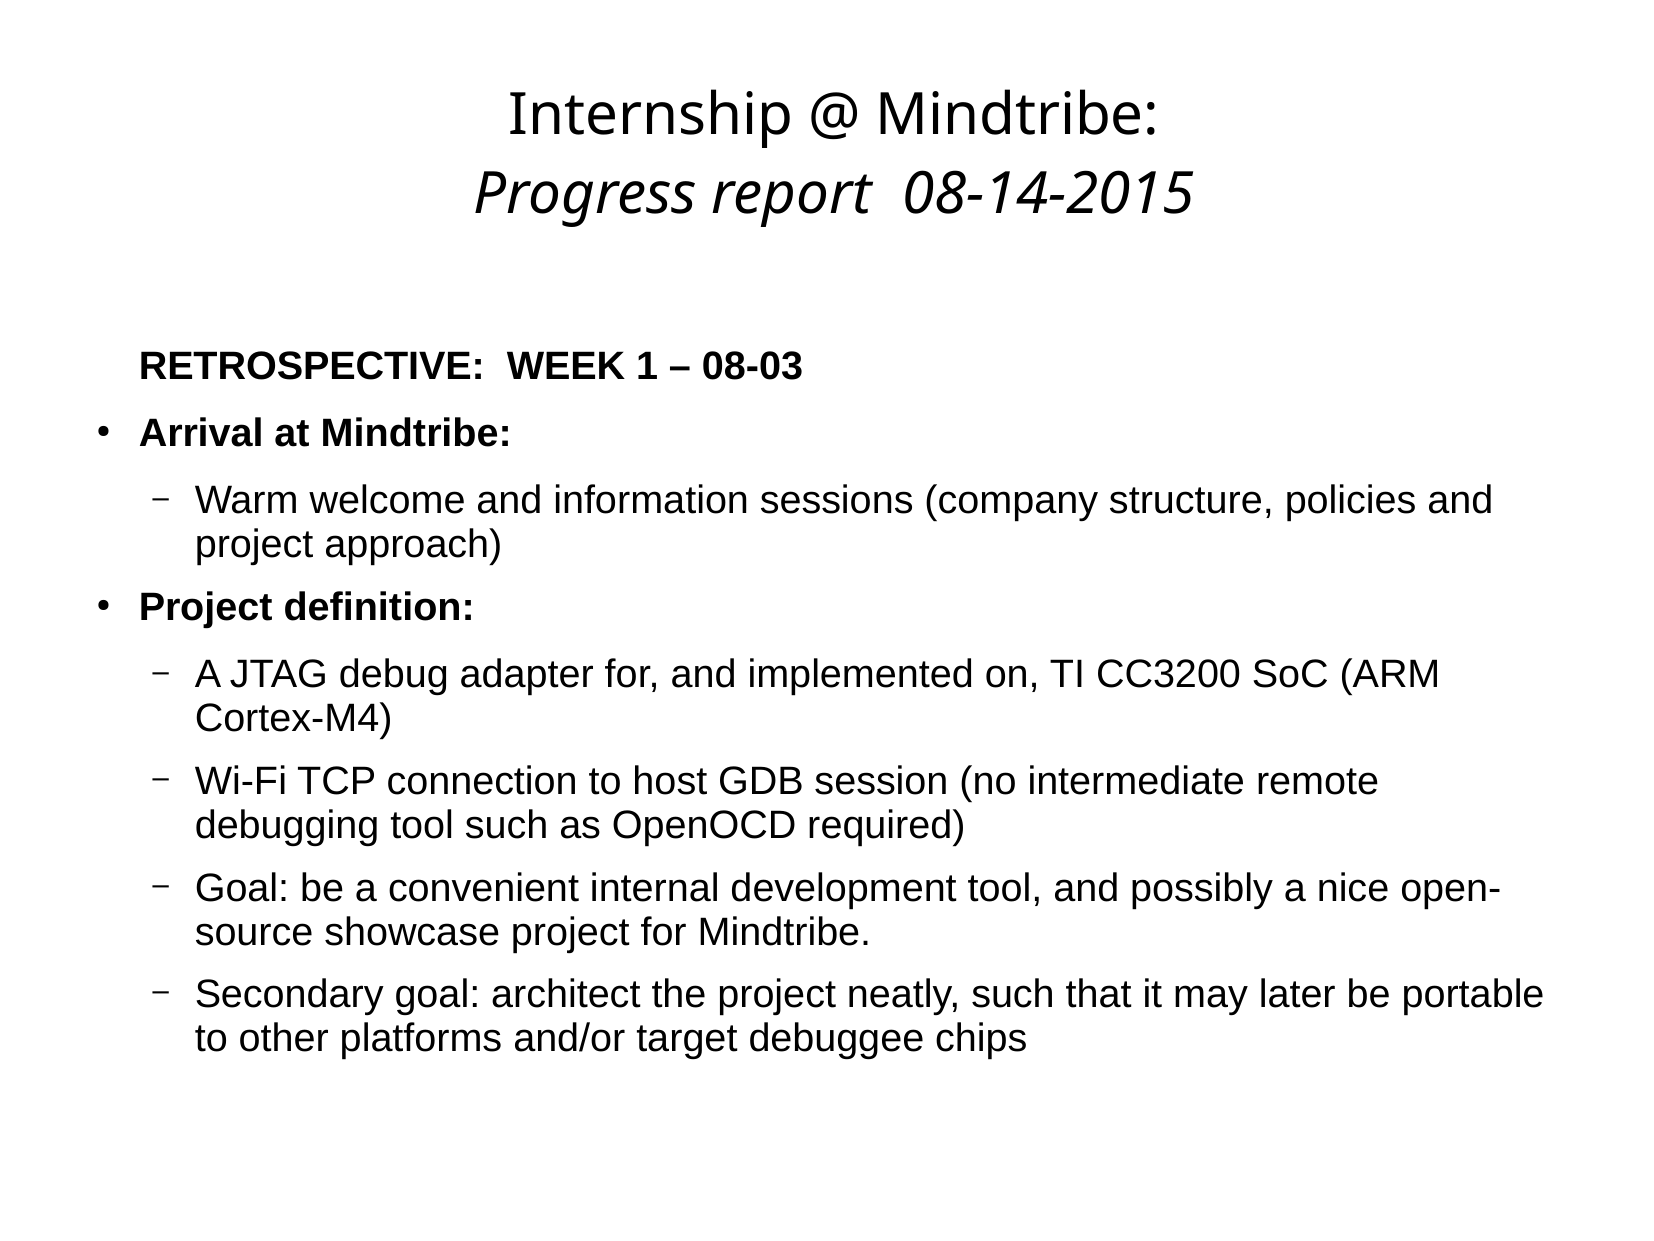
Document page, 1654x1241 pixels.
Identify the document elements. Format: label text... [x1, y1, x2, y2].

list RETROSPECTIVE: WEEK 1 – 08-03 Arrival at Mindtribe: Warm welcome and information sessions (company structure, policies and project approach) Project definition: A JTAG debug adapter for, and implemented on, TI CC3200 SoC (ARM Cortex-M4) Wi-Fi TCP connection to host GDB session (no intermediate remote debugging tool such as OpenOCD required) Goal: be a convenient internal development tool, and possibly a nice open-source showcase project for Mindtribe. Secondary goal: architect the project neatly, such that it may later be portable to other platforms and/or target debuggee chips [82, 343, 1571, 1063]
title Internship @ Mindtribe: Progress report 08-14-2015 [90, 47, 1579, 256]
